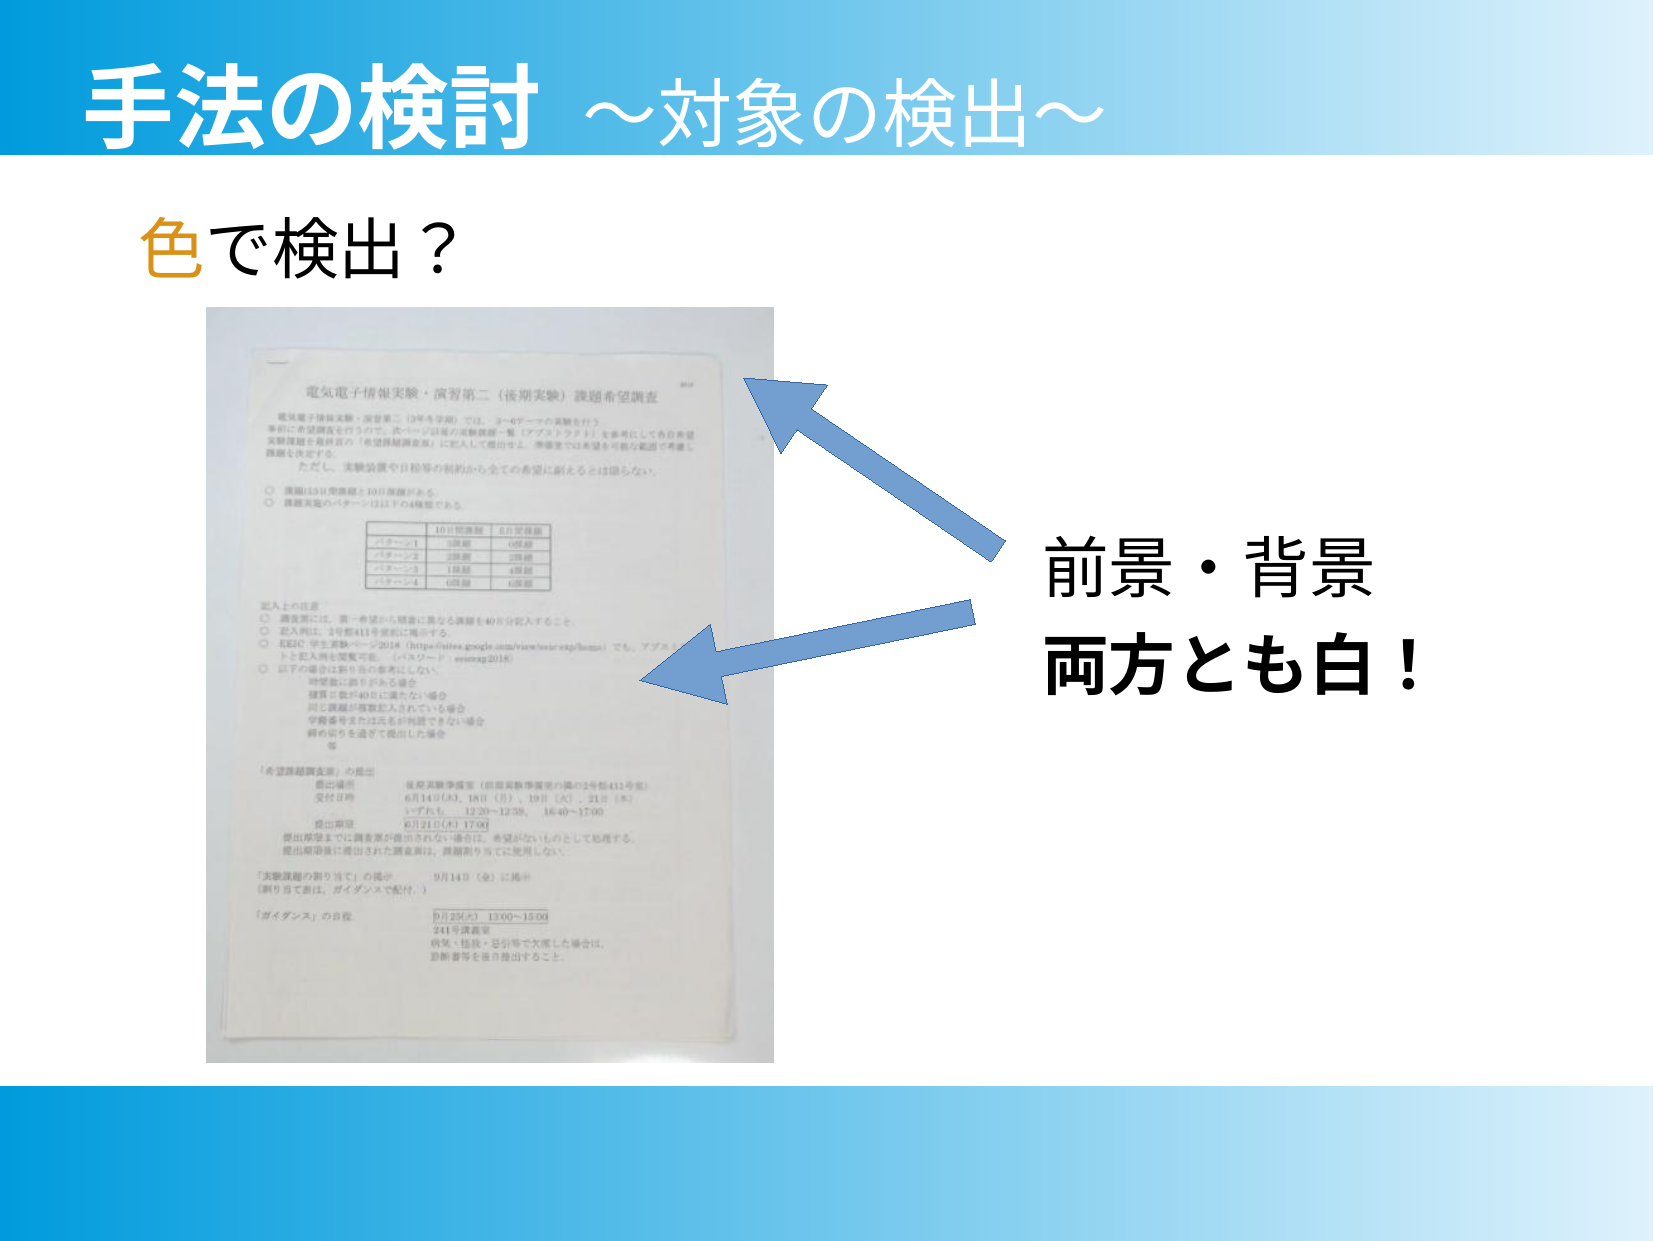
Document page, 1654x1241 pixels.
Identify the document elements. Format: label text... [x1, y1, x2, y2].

title 手法の検討 〜対象の検出〜 [82, 32, 1571, 171]
text_box [639, 599, 976, 705]
text_box 前景・背景 両方とも白！ [1027, 507, 1589, 723]
picture [206, 307, 774, 1063]
text_box 色で検出？ [124, 188, 573, 304]
text_box [743, 378, 1006, 562]
